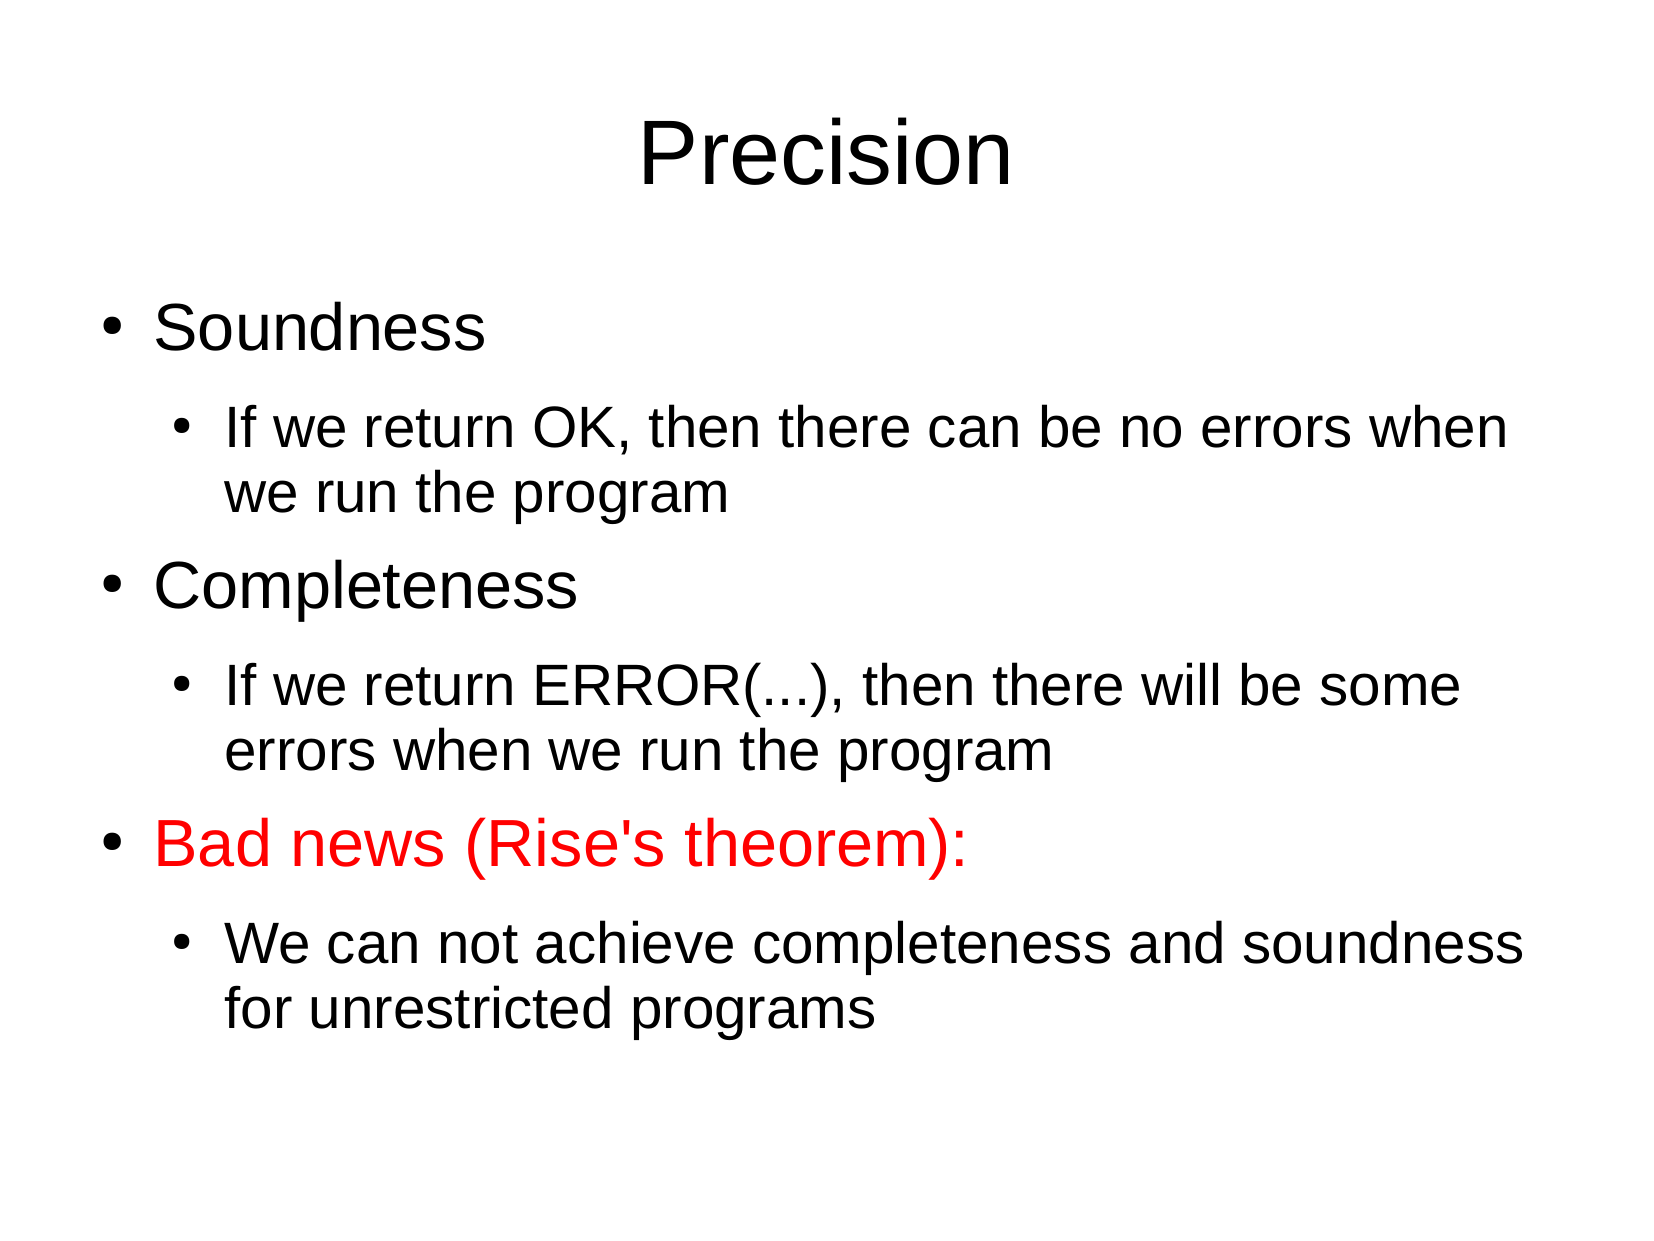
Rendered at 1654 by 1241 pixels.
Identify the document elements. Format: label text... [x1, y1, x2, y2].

list Soundness If we return OK, then there can be no errors when we run the program Completeness If we return ERROR(...), then there will be some errors when we run the program Bad news (Rise's theorem): We can not achieve completeness and soundness for unrestricted programs [82, 290, 1571, 1109]
title Precision [82, 56, 1571, 250]
